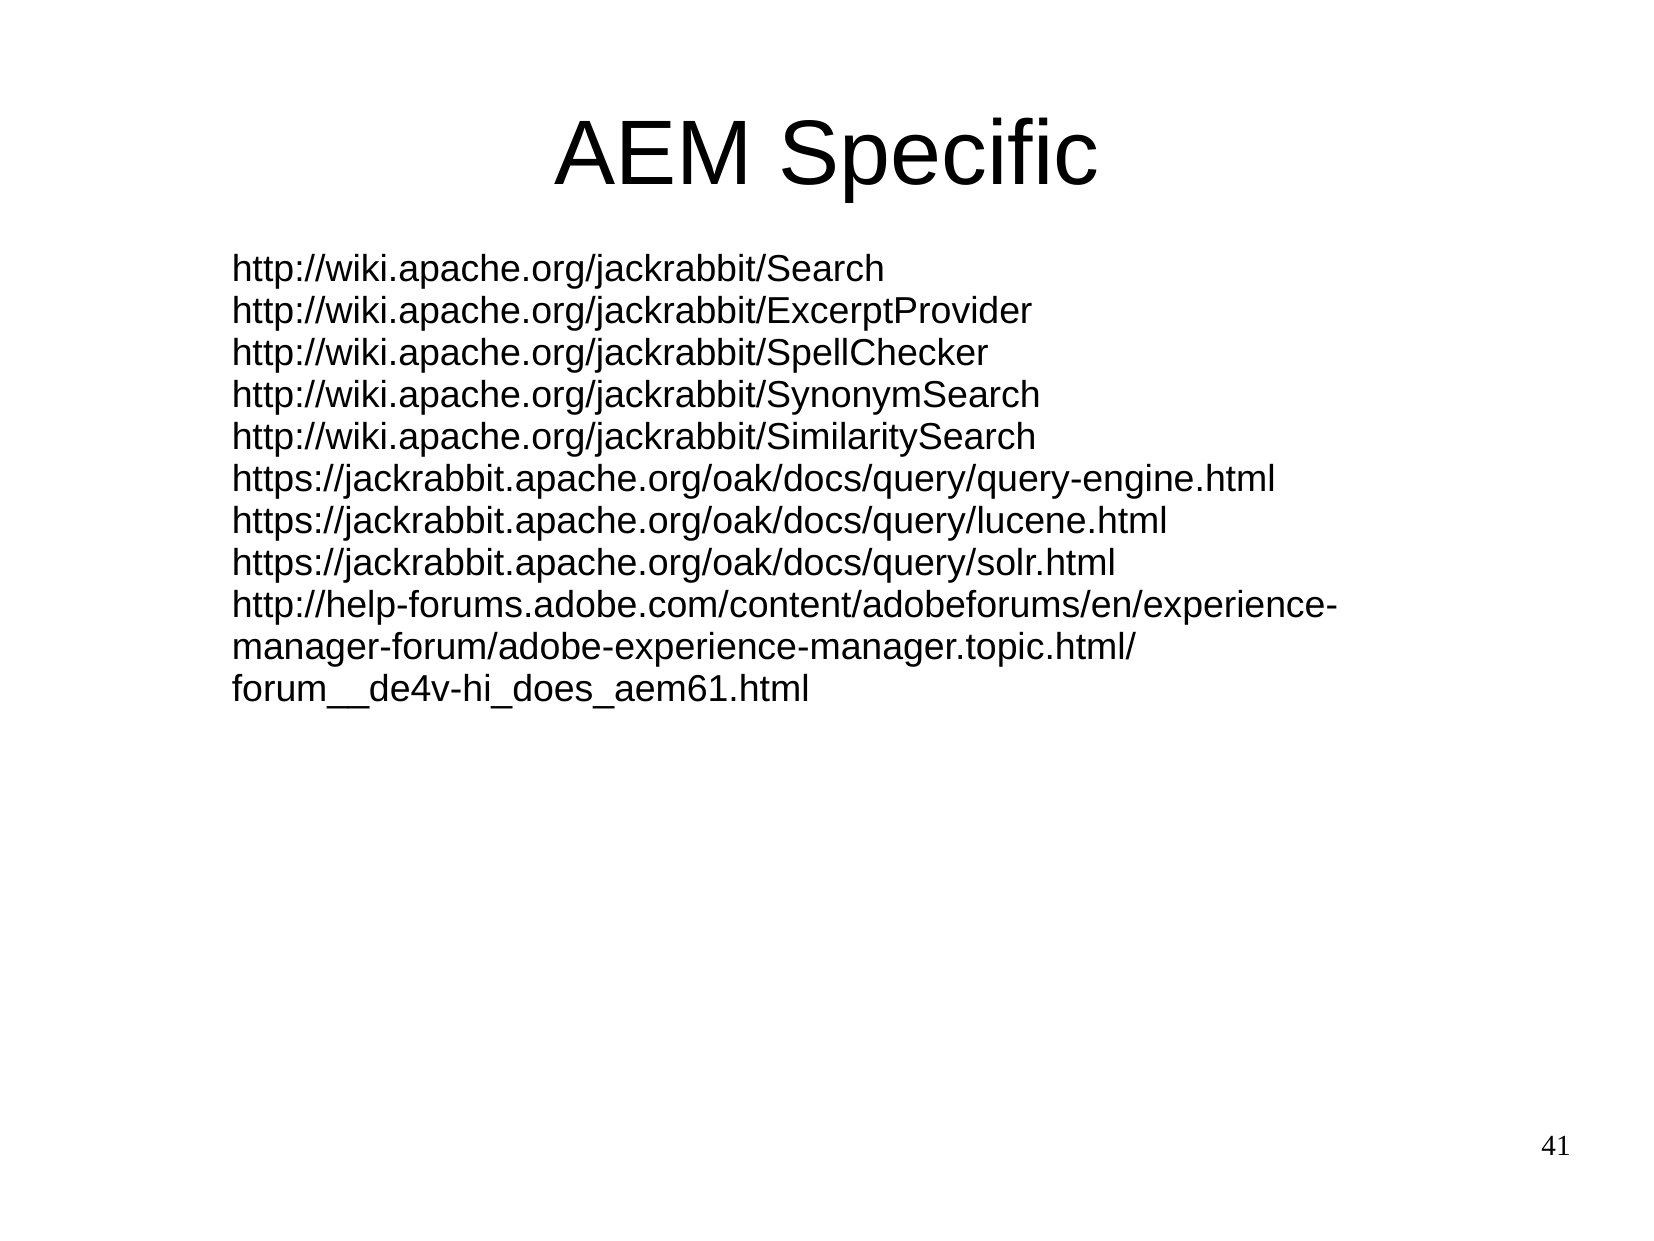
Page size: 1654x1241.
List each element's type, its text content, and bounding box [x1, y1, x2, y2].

title AEM Specific [83, 49, 1572, 257]
text_box http://wiki.apache.org/jackrabbit/Search http://wiki.apache.org/jackrabbit/ExcerptProvider http://wiki.apache.org/jackrabbit/SpellChecker http://wiki.apache.org/jackrabbit/SynonymSearch http://wiki.apache.org/jackrabbit/SimilaritySearch https://jackrabbit.apache.org/oak/docs/query/query-engine.html https://jackrabbit.apache.org/oak/docs/query/lucene.html https://jackrabbit.apache.org/oak/docs/query/solr.html http://help-forums.adobe.com/content/adobeforums/en/experience-manager-forum/adobe-experience-manager.topic.html/forum__de4v-hi_does_aem61.html [217, 240, 1366, 759]
